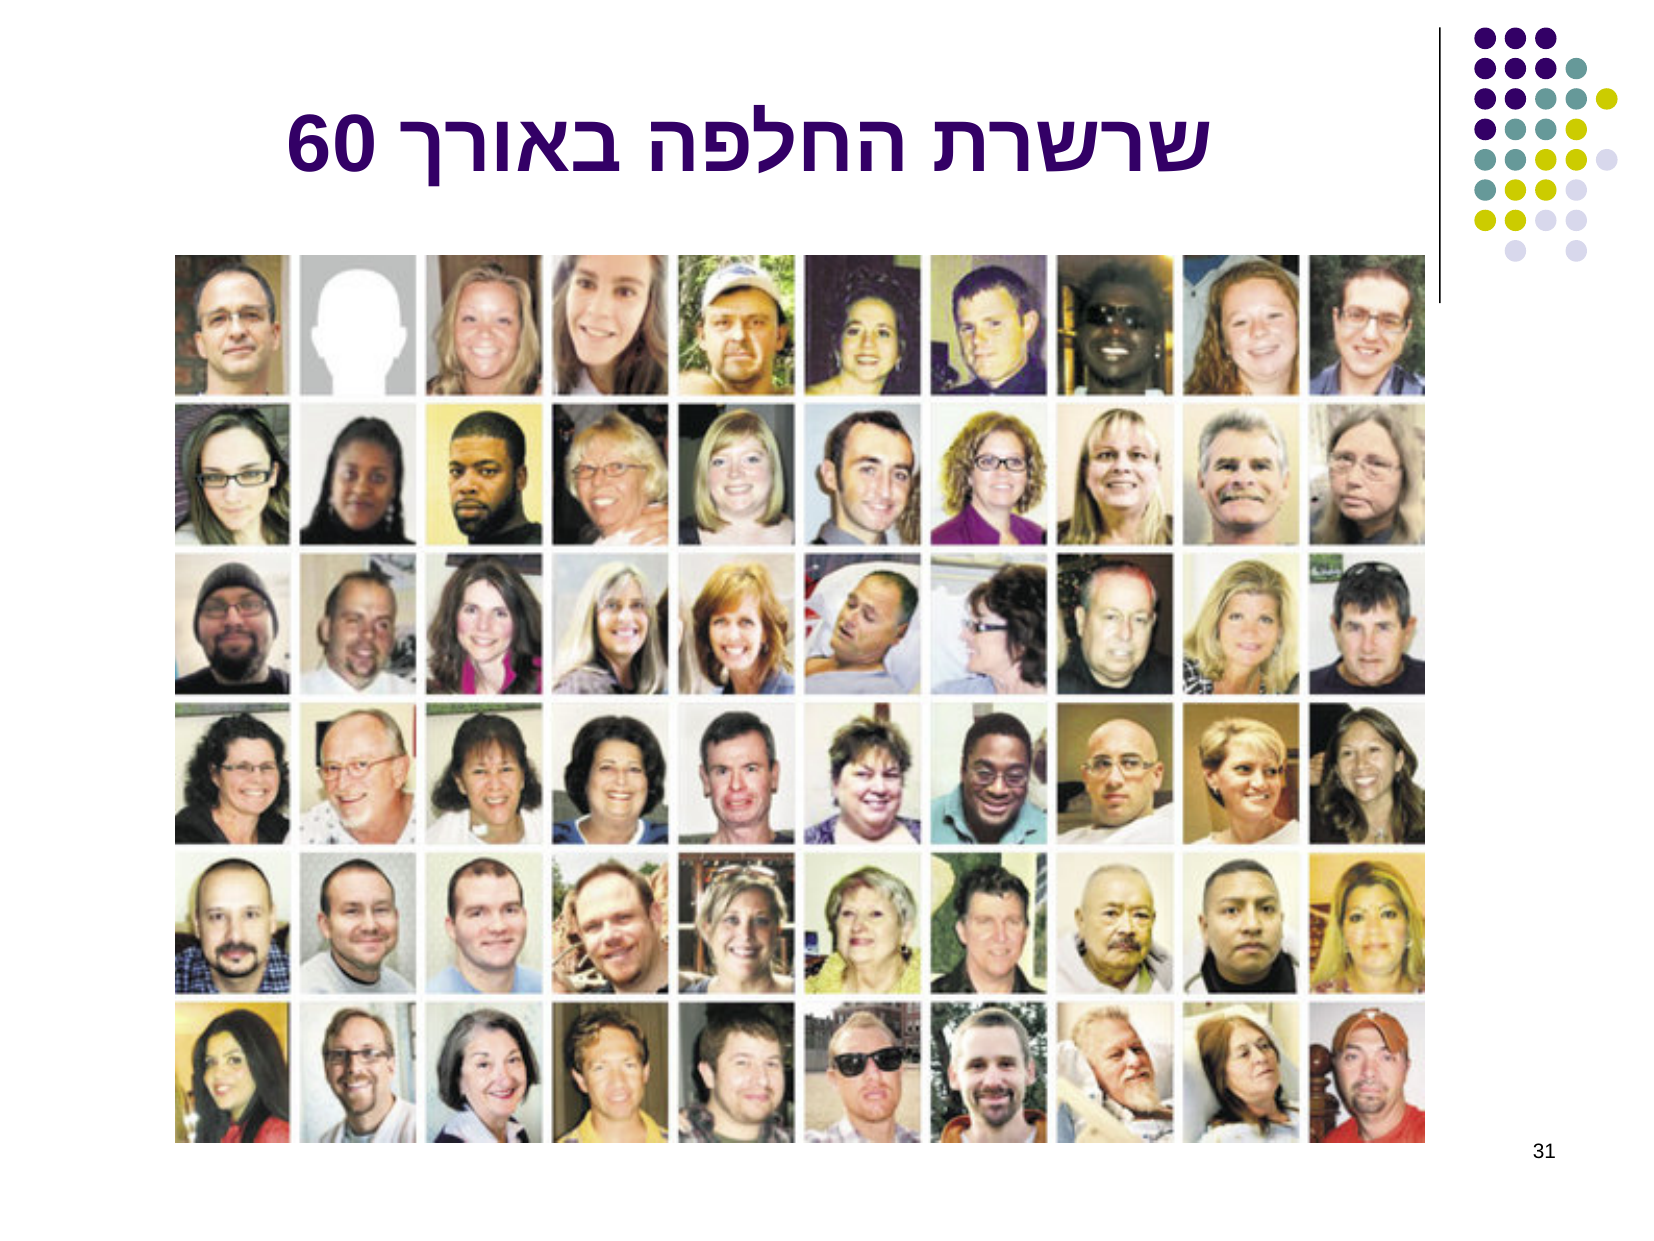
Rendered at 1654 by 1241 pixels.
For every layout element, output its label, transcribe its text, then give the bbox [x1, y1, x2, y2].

slide_number <number> [1185, 1129, 1571, 1213]
picture [175, 255, 1425, 1143]
title שרשרת החלפה באורך 60 [0, 105, 1531, 196]
